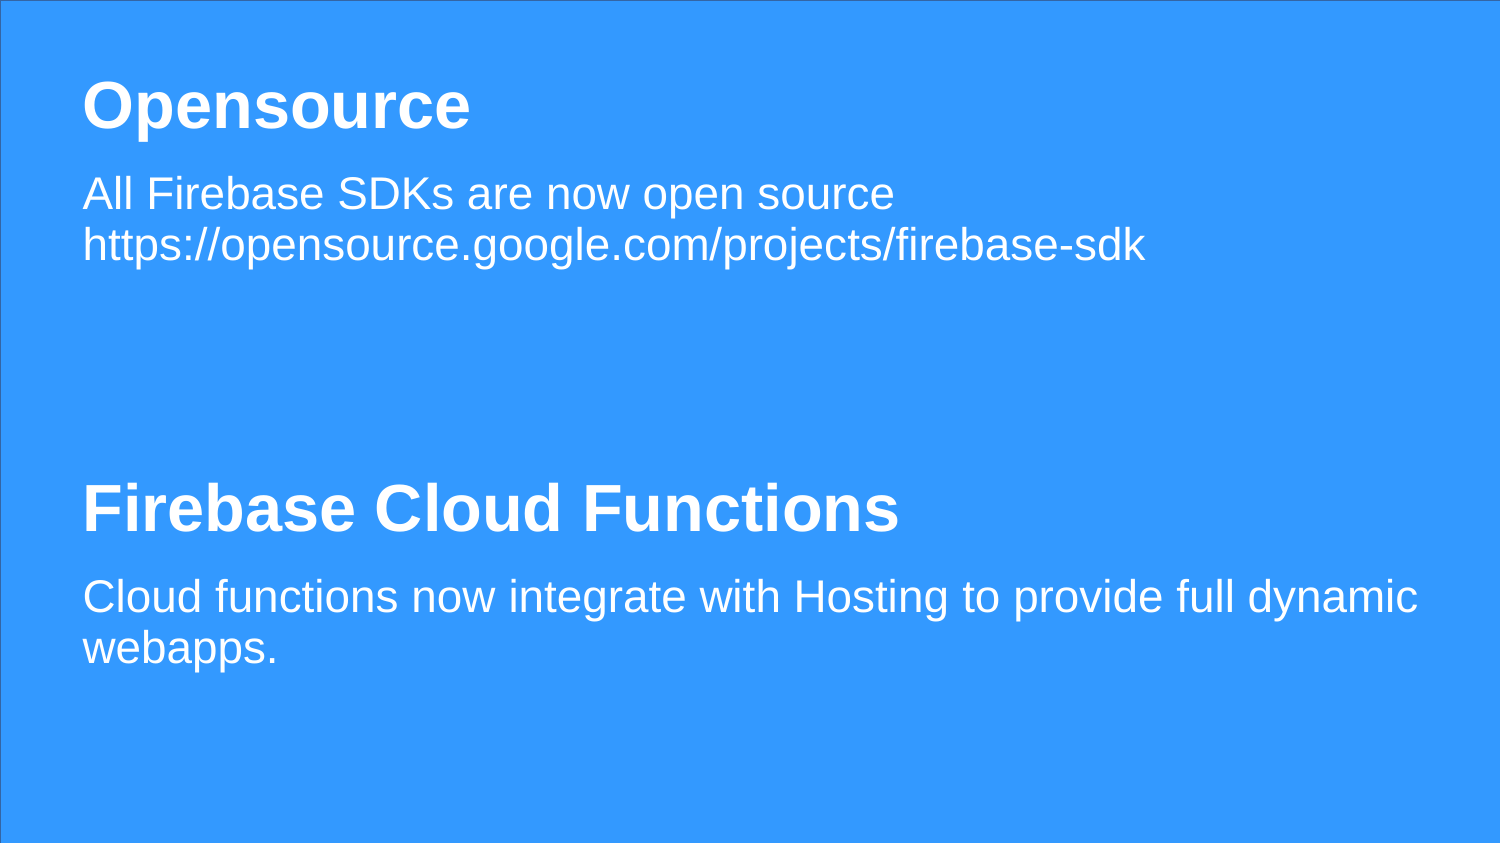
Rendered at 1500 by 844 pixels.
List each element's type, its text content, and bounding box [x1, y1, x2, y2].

text_box Opensource All Firebase SDKs are now open source https://opensource.google.com/projects/firebase-sdk Firebase Cloud Functions Cloud functions now integrate with Hosting to provide full dynamic webapps. Firebase Storage You can now map existing storage buckets into your Firebase project. The region in which your data is going to be stored now can be chosen. This is great for legal & performance reasons. [68, 61, 1443, 843]
text_box [0, 0, 1500, 843]
